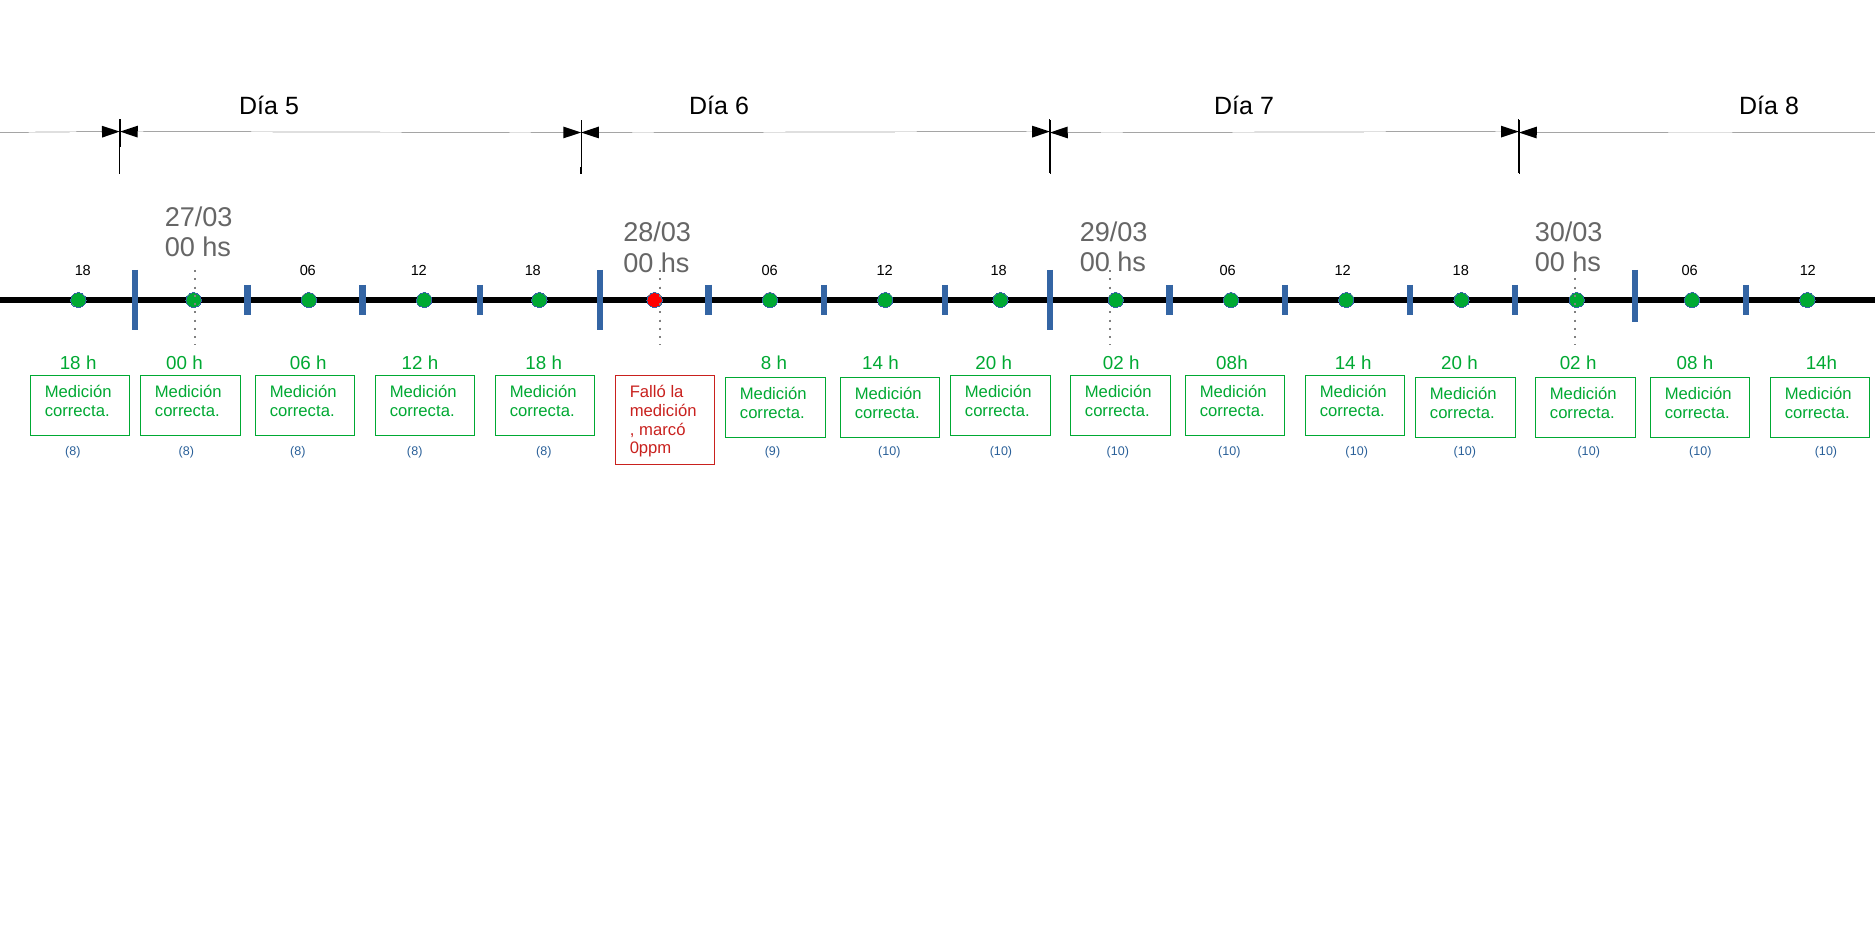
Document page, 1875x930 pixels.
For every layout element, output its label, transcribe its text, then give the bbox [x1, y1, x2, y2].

text_box [1339, 303, 1354, 308]
text_box [1108, 303, 1123, 308]
text_box Medición correcta. [1185, 375, 1285, 436]
text_box Medición correcta. [495, 375, 595, 436]
text_box 30/03 00 hs [1520, 209, 1621, 285]
text_box Medición correcta. [375, 375, 475, 436]
text_box Medición correcta. [1650, 377, 1750, 438]
text_box Medición correcta. [950, 375, 1051, 436]
text_box (8) (8) (8) (8) (8) [50, 437, 601, 480]
text_box Medición correcta. [1415, 377, 1516, 438]
text_box Medición correcta. [140, 375, 241, 436]
text_box Medición correcta. [1305, 375, 1405, 436]
text_box [186, 303, 201, 308]
text_box [1454, 303, 1469, 308]
text_box [532, 303, 547, 308]
text_box Medición correcta. [1070, 375, 1171, 436]
text_box [1799, 292, 1816, 308]
text_box 29/03 00 hs [1065, 209, 1165, 285]
text_box [993, 303, 1008, 308]
text_box [1569, 292, 1585, 308]
text_box 18 06 12 18 06 12 18 06 12 18 06 12 [60, 255, 1875, 303]
text_box 18 h 00 h 06 h 12 h 18 h 8 h 14 h 20 h 02 h 08h 14 h 20 h 02 h 08 h 14h [45, 344, 1875, 402]
text_box 28/03 00 hs [608, 209, 709, 286]
text_box [763, 303, 777, 308]
text_box [301, 303, 316, 308]
text_box 27/03 00 hs [150, 194, 250, 255]
text_box Medición correcta. [30, 375, 130, 436]
text_box Medición correcta. [725, 377, 826, 438]
text_box Medición correcta. [840, 377, 940, 438]
text_box Día 5 Día 6 Día 7 Día 8 [224, 84, 1816, 135]
text_box [878, 303, 893, 308]
text_box [71, 303, 86, 308]
text_box Falló la medición, marcó 0ppm [615, 375, 715, 465]
text_box [647, 303, 662, 308]
text_box Medición correcta. [1535, 377, 1636, 438]
text_box (9) (10) (10) (10) (10) (10) (10) (10) (10) (10) [750, 437, 1875, 480]
text_box Medición correcta. [255, 375, 355, 436]
text_box [1684, 292, 1700, 308]
text_box [1224, 303, 1238, 308]
text_box [417, 303, 432, 308]
text_box Medición correcta. [1770, 377, 1870, 438]
